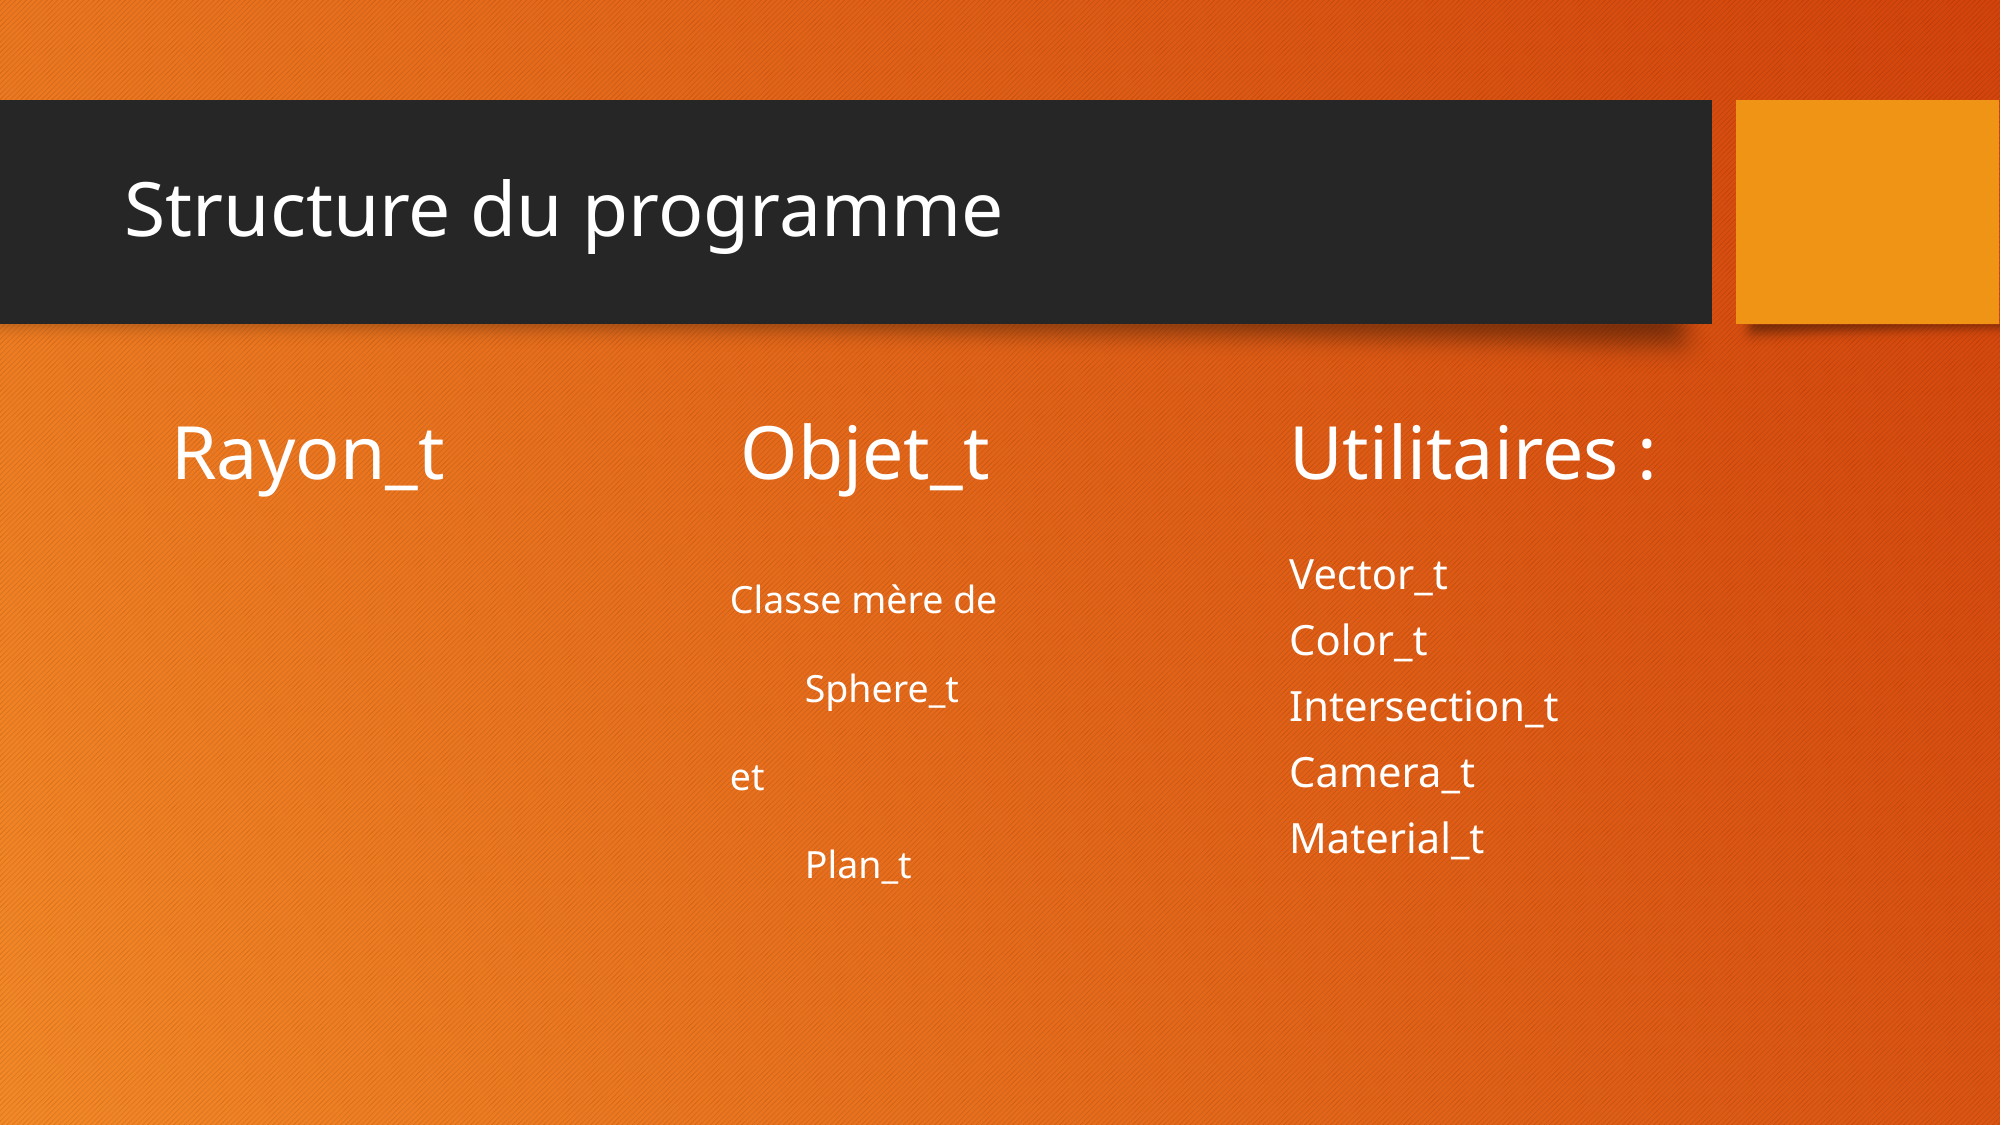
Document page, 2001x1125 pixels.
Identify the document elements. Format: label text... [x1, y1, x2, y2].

list Vector_t Color_t Intersection_t Camera_t Material_t [1274, 546, 1778, 1025]
list Classe mère de Sphere_t et Plan_t [714, 546, 1218, 1025]
list Utilitaires : [1274, 408, 1778, 503]
list Objet_t [725, 408, 1229, 503]
list Rayon_t [156, 408, 660, 503]
title Structure du programme [109, 123, 1689, 301]
